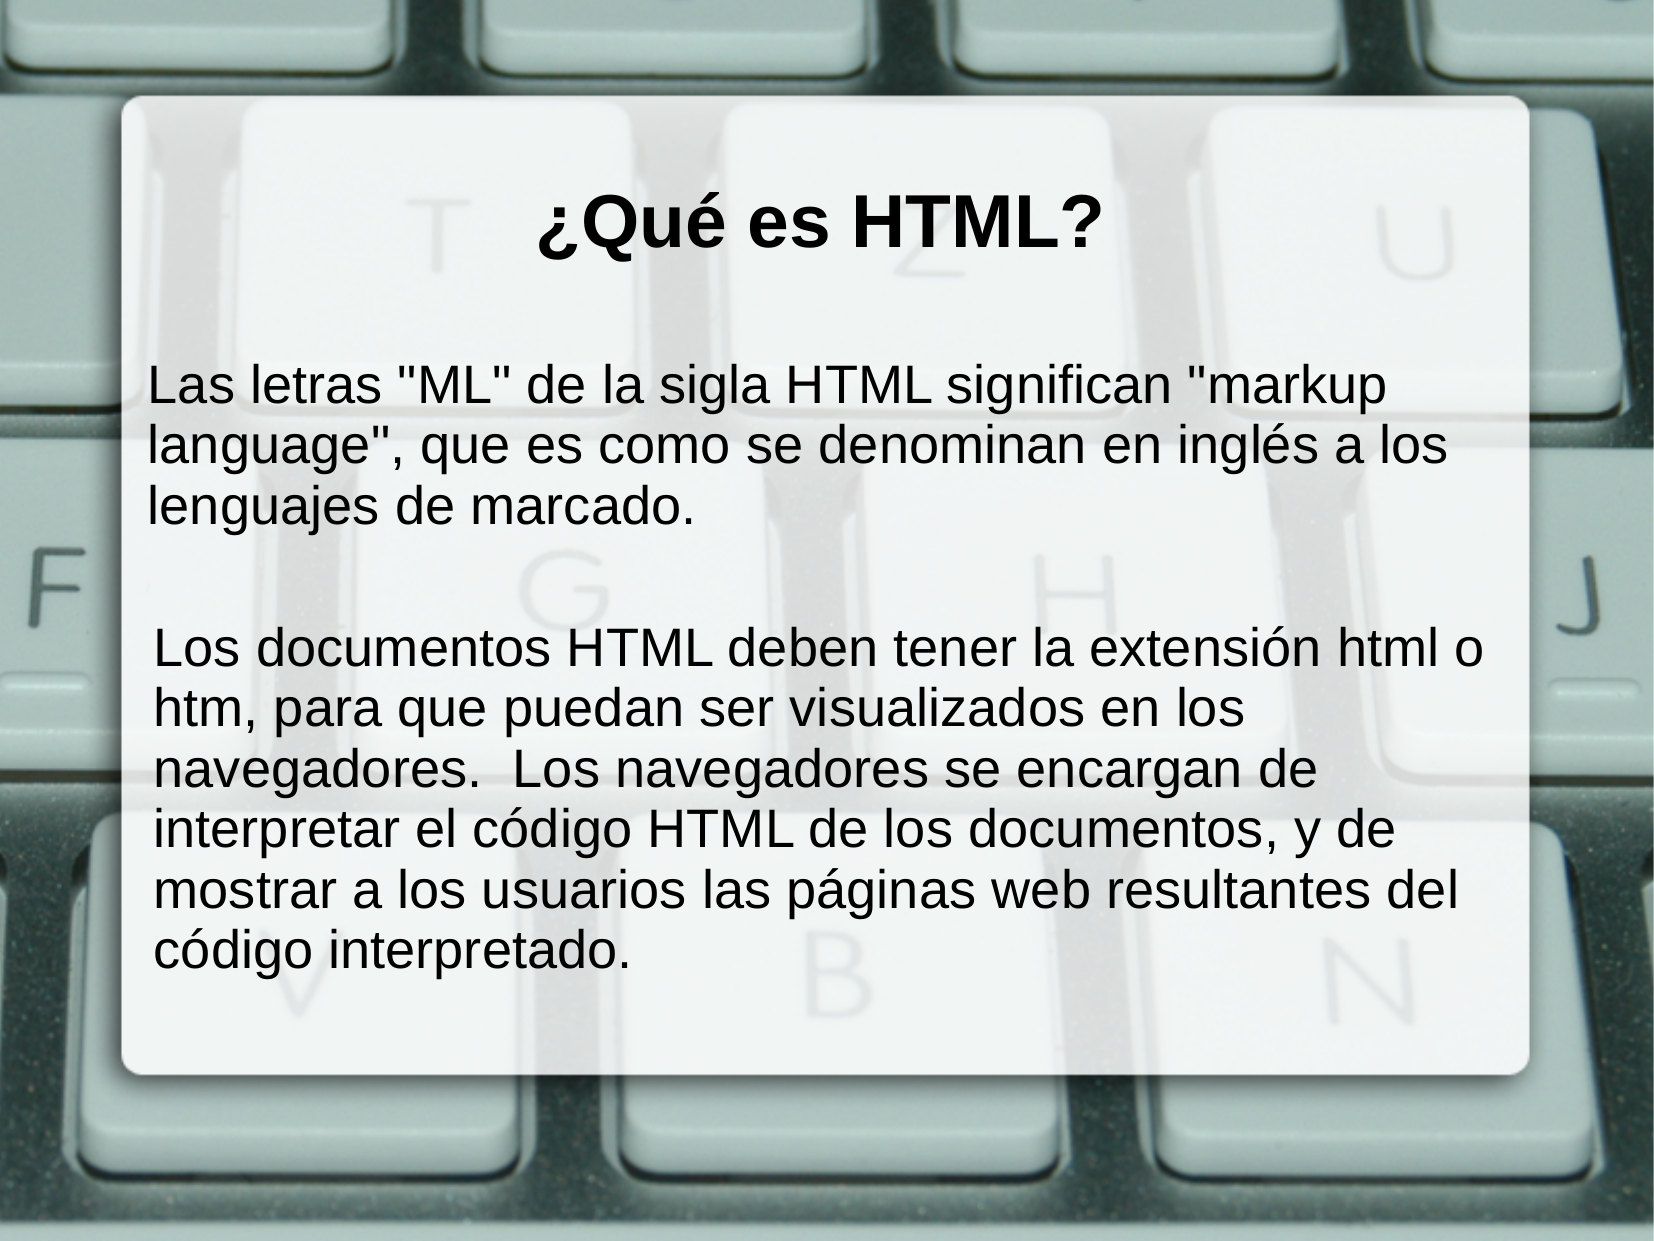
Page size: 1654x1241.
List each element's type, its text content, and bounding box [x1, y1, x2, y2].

list Los documentos HTML deben tener la extensión html o htm, para que puedan ser visualizados en los navegadores. Los navegadores se encargan de interpretar el código HTML de los documentos, y de mostrar a los usuarios las páginas web resultantes del código interpretado. [153, 617, 1512, 981]
list Las letras "ML" de la sigla HTML significan "markup language", que es como se denominan en inglés a los lenguajes de marcado. [147, 354, 1506, 579]
picture [0, 0, 1654, 1241]
title ¿Qué es HTML? [135, 117, 1506, 325]
